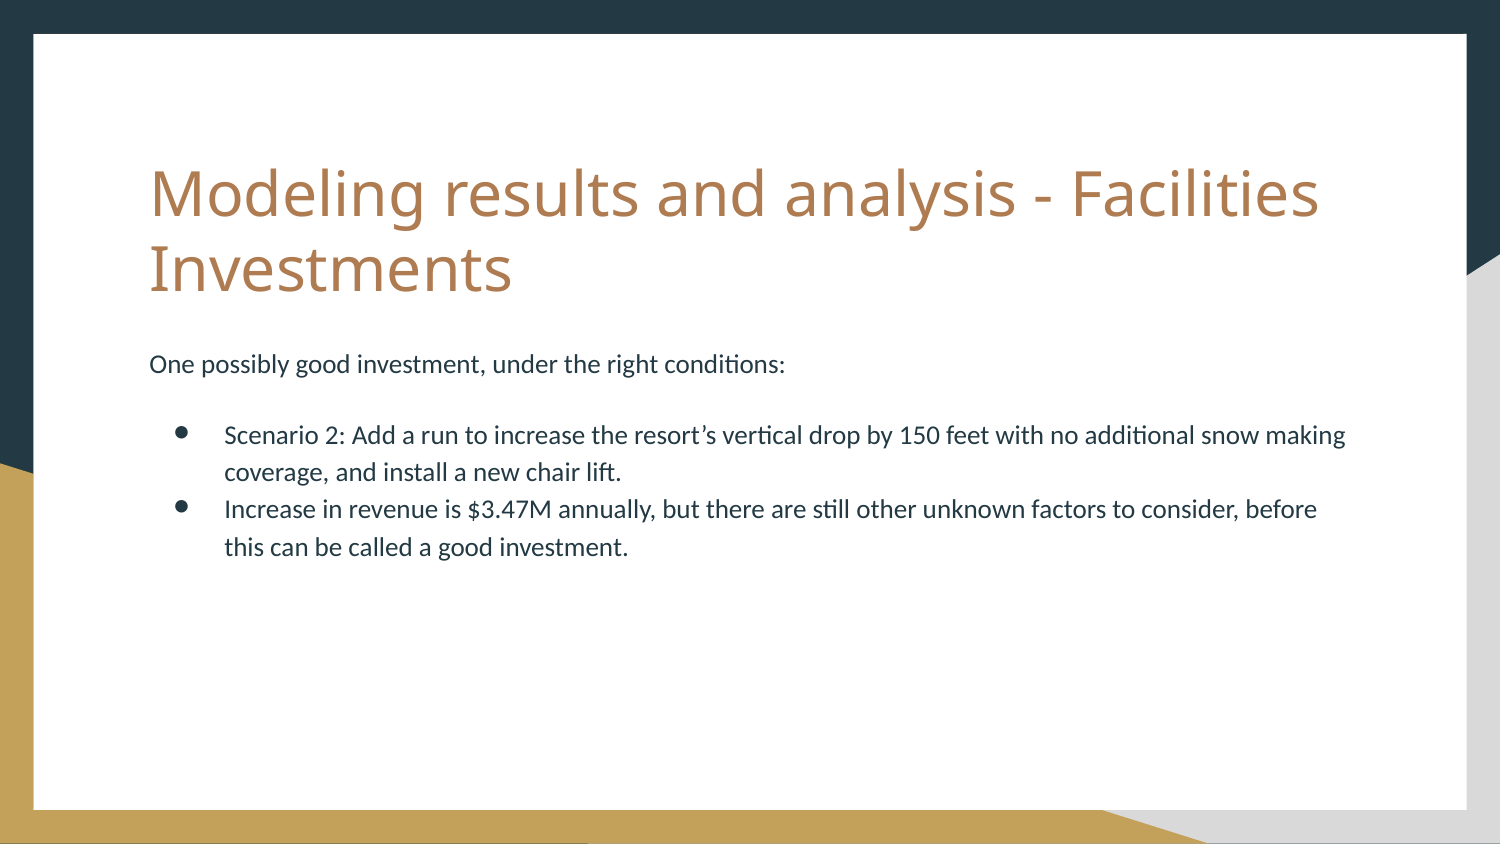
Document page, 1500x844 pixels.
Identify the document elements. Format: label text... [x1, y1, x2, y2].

list One possibly good investment, under the right conditions: Scenario 2: Add a run to increase the resort’s vertical drop by 150 feet with no additional snow making coverage, and install a new chair lift. Increase in revenue is $3.47M annually, but there are still other unknown factors to consider, before this can be called a good investment. [134, 326, 1366, 729]
title Modeling results and analysis - Facilities Investments [134, 138, 1366, 296]
